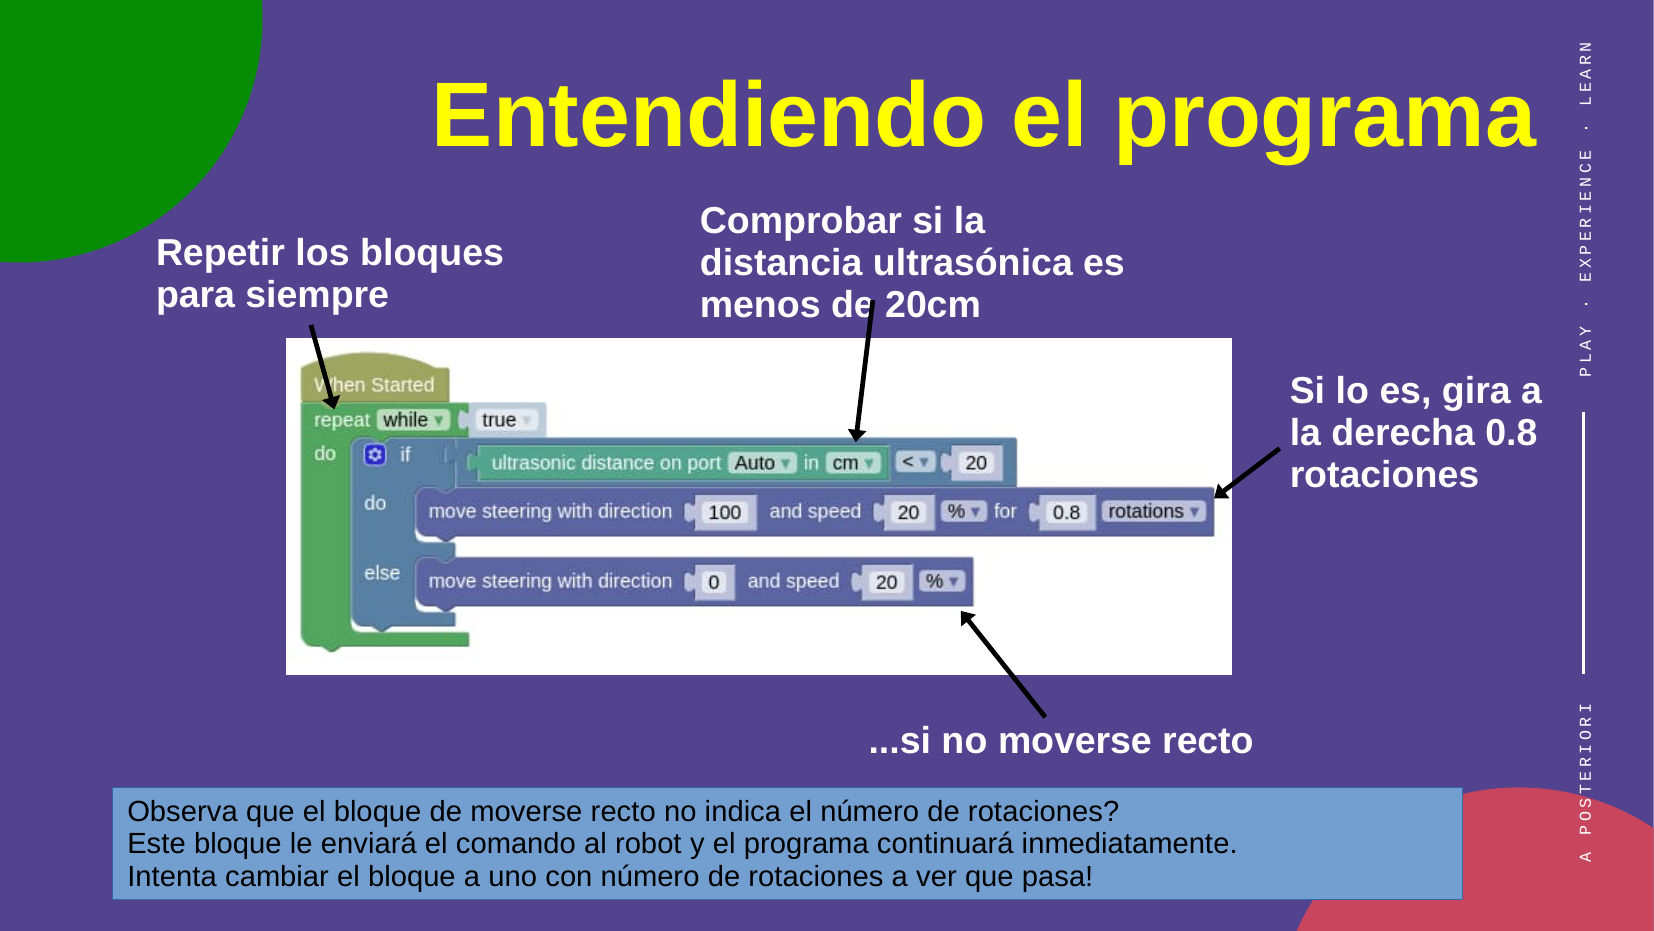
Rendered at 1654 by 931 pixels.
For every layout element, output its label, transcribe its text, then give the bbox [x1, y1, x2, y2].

text_box Observa que el bloque de moverse recto no indica el número de rotaciones? Este bloque le enviará el comando al robot y el programa continuará inmediatamente. Intenta cambiar el bloque a uno con número de rotaciones a ver que pasa! [112, 787, 1463, 900]
title Entendiendo el programa [262, 37, 1538, 193]
picture [286, 338, 1232, 676]
text_box Si lo es, gira a la derecha 0.8 rotaciones [1275, 362, 1584, 526]
text_box Comprobar si la distancia ultrasónica es menos de 20cm [685, 192, 1144, 334]
text_box Repetir los bloques para siempre [141, 224, 601, 338]
text_box ...si no moverse recto [853, 711, 1313, 787]
